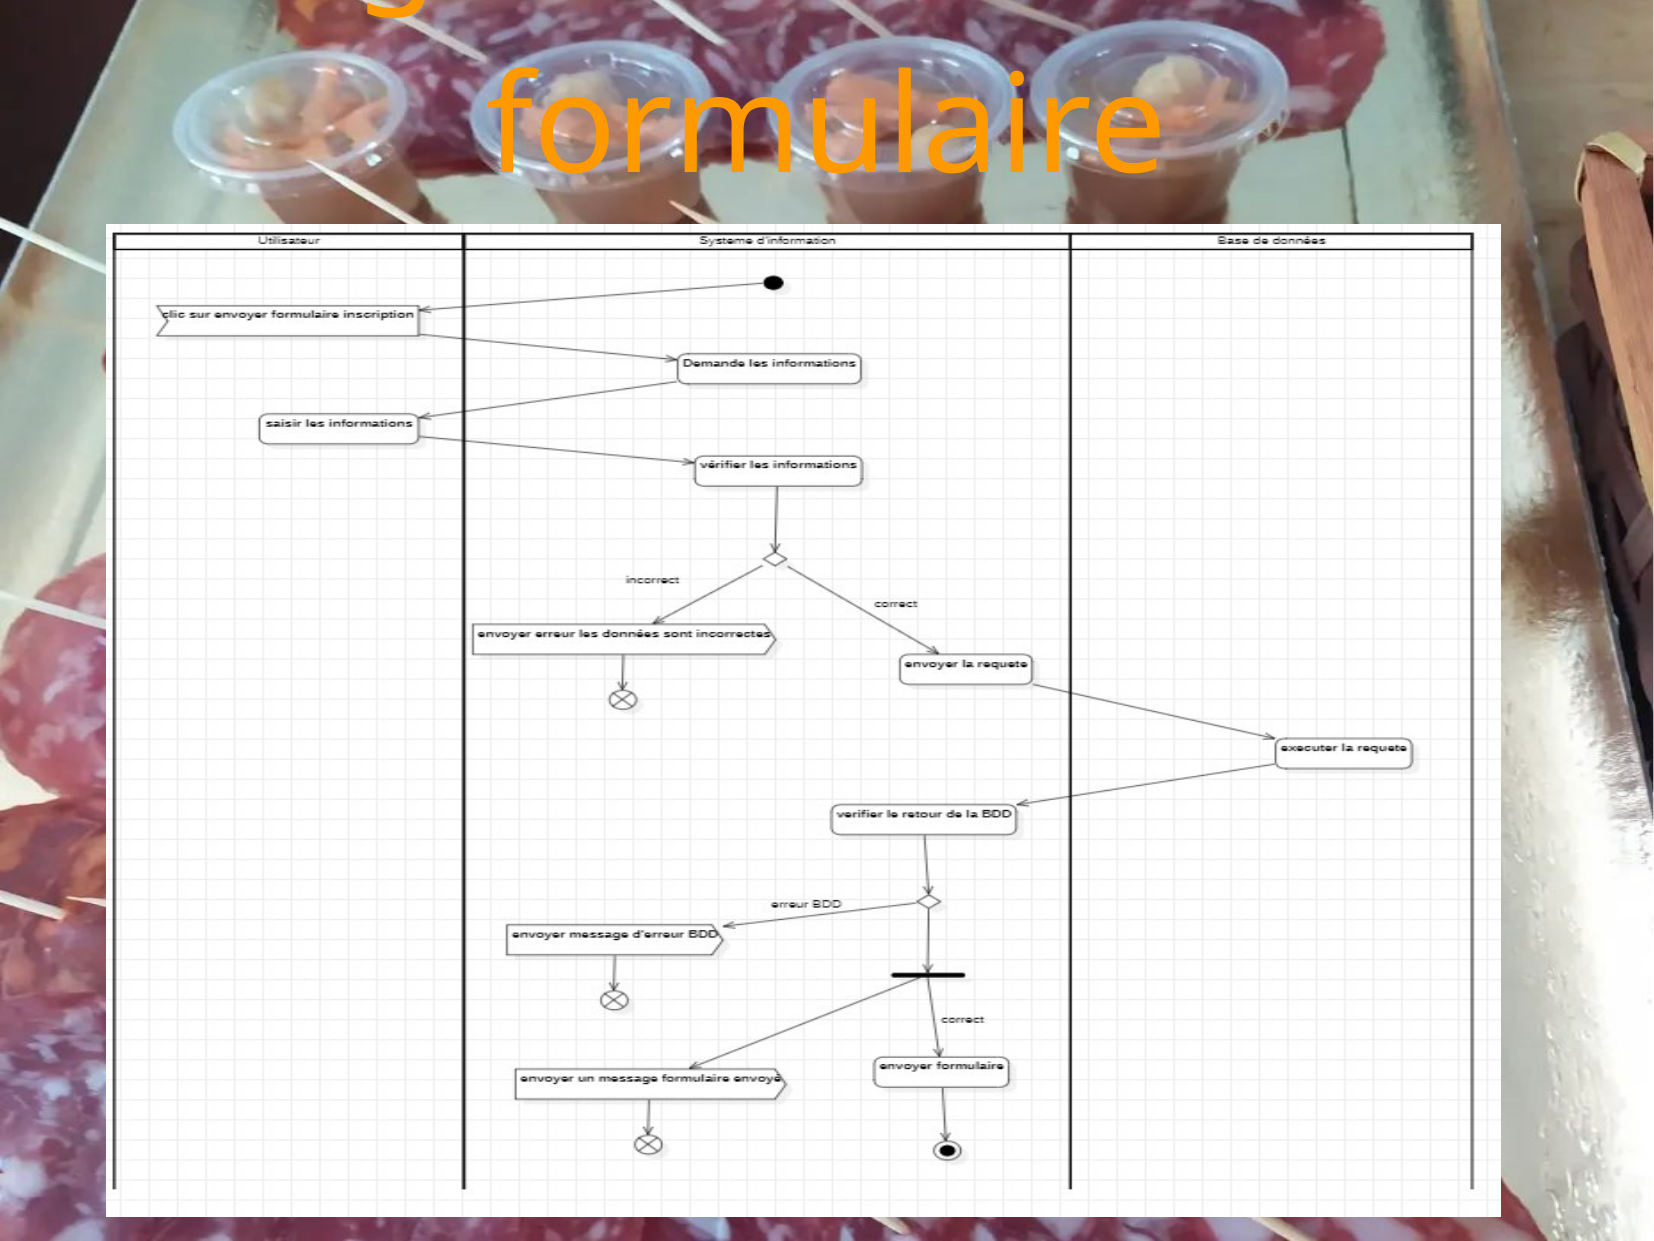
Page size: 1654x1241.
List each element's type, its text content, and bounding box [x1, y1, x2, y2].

picture [0, 0, 1654, 1241]
title Diagramme d'activité formulaire d'inscription [82, 8, 1571, 230]
